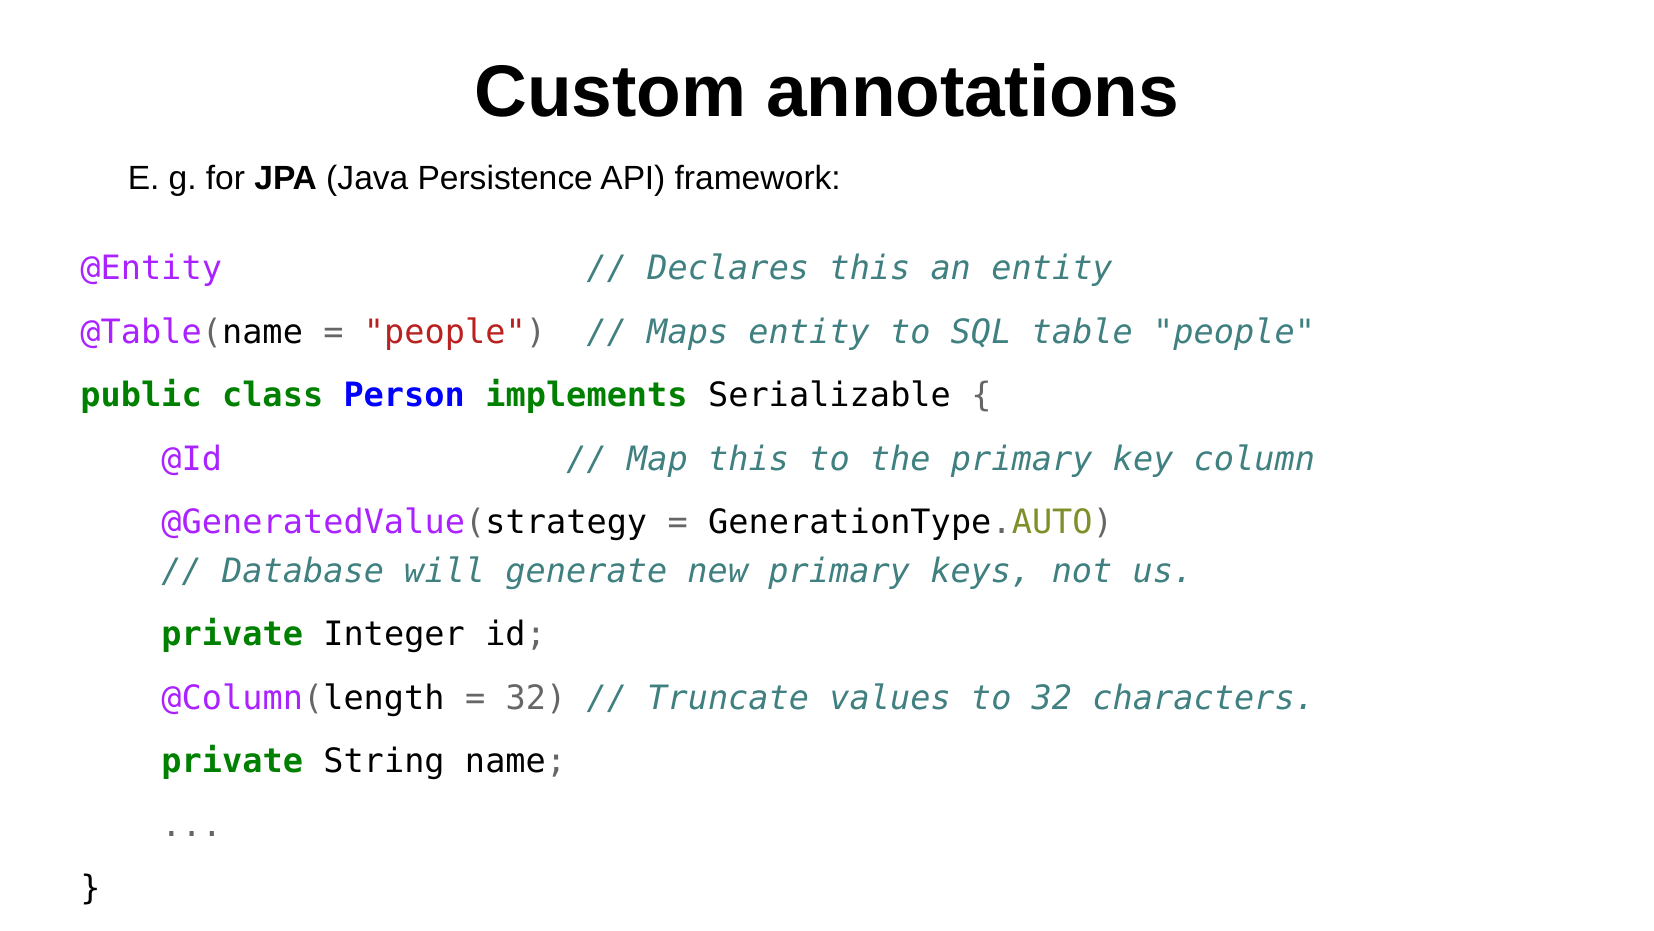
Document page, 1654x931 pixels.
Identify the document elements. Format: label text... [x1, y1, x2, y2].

title Custom annotations [82, 37, 1571, 147]
list E. g. for JPA (Java Persistence API) framework: @Entity // Declares this an entity @Table(name = "people") // Maps entity to SQL table "people" public class Person implements Serializable { @Id // Map this to the primary key column @GeneratedValue(strategy = GenerationType.AUTO) // Database will generate new primary keys, not us. private Integer id; @Column(length = 32) // Truncate values to 32 characters. private String name; ... } [80, 159, 1536, 913]
